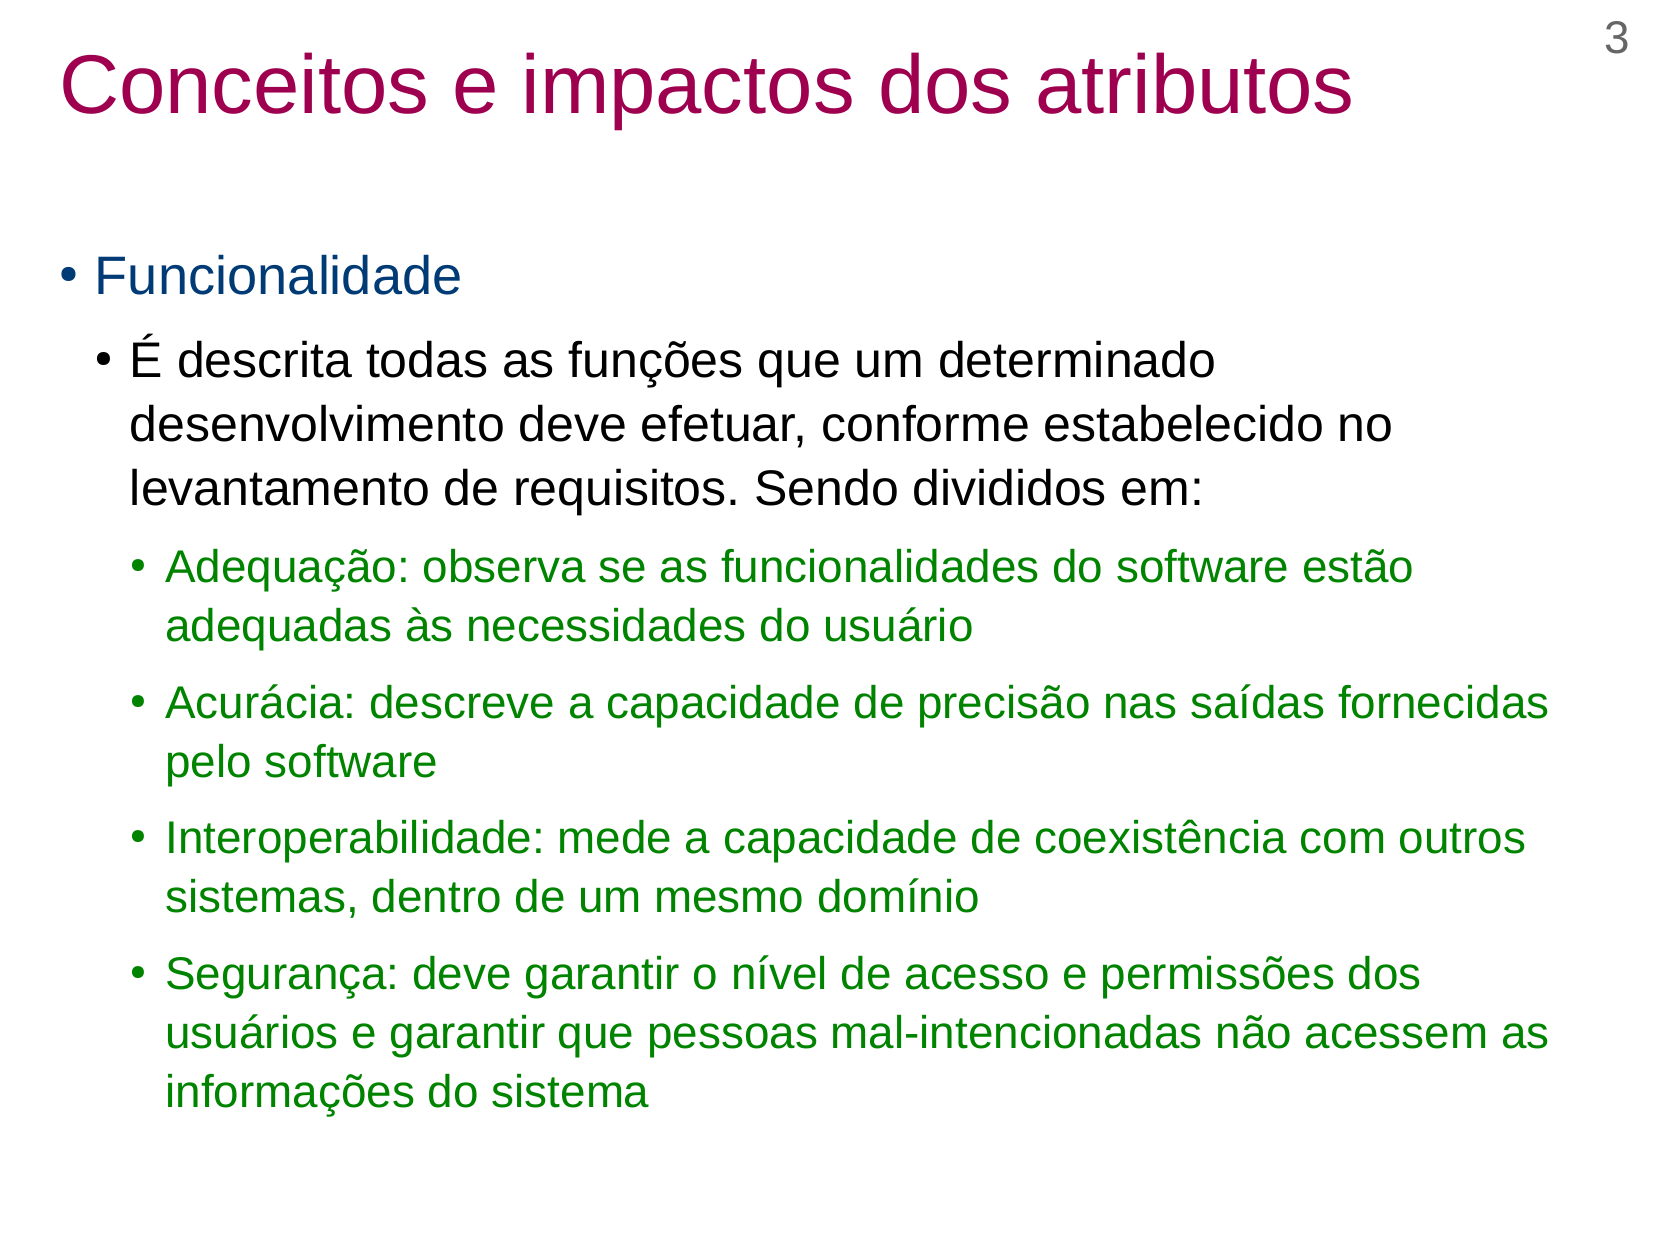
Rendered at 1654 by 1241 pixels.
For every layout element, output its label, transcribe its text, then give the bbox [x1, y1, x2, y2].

list Funcionalidade É descrita todas as funções que um determinado desenvolvimento deve efetuar, conforme estabelecido no levantamento de requisitos. Sendo divididos em: Adequação: observa se as funcionalidades do software estão adequadas às necessidades do usuário Acurácia: descreve a capacidade de precisão nas saídas fornecidas pelo software Interoperabilidade: mede a capacidade de coexistência com outros sistemas, dentro de um mesmo domínio Segurança: deve garantir o nível de acesso e permissões dos usuários e garantir que pessoas mal-intencionadas não acessem as informações do sistema [59, 236, 1595, 1211]
title Conceitos e impactos dos atributos [59, 29, 1595, 148]
